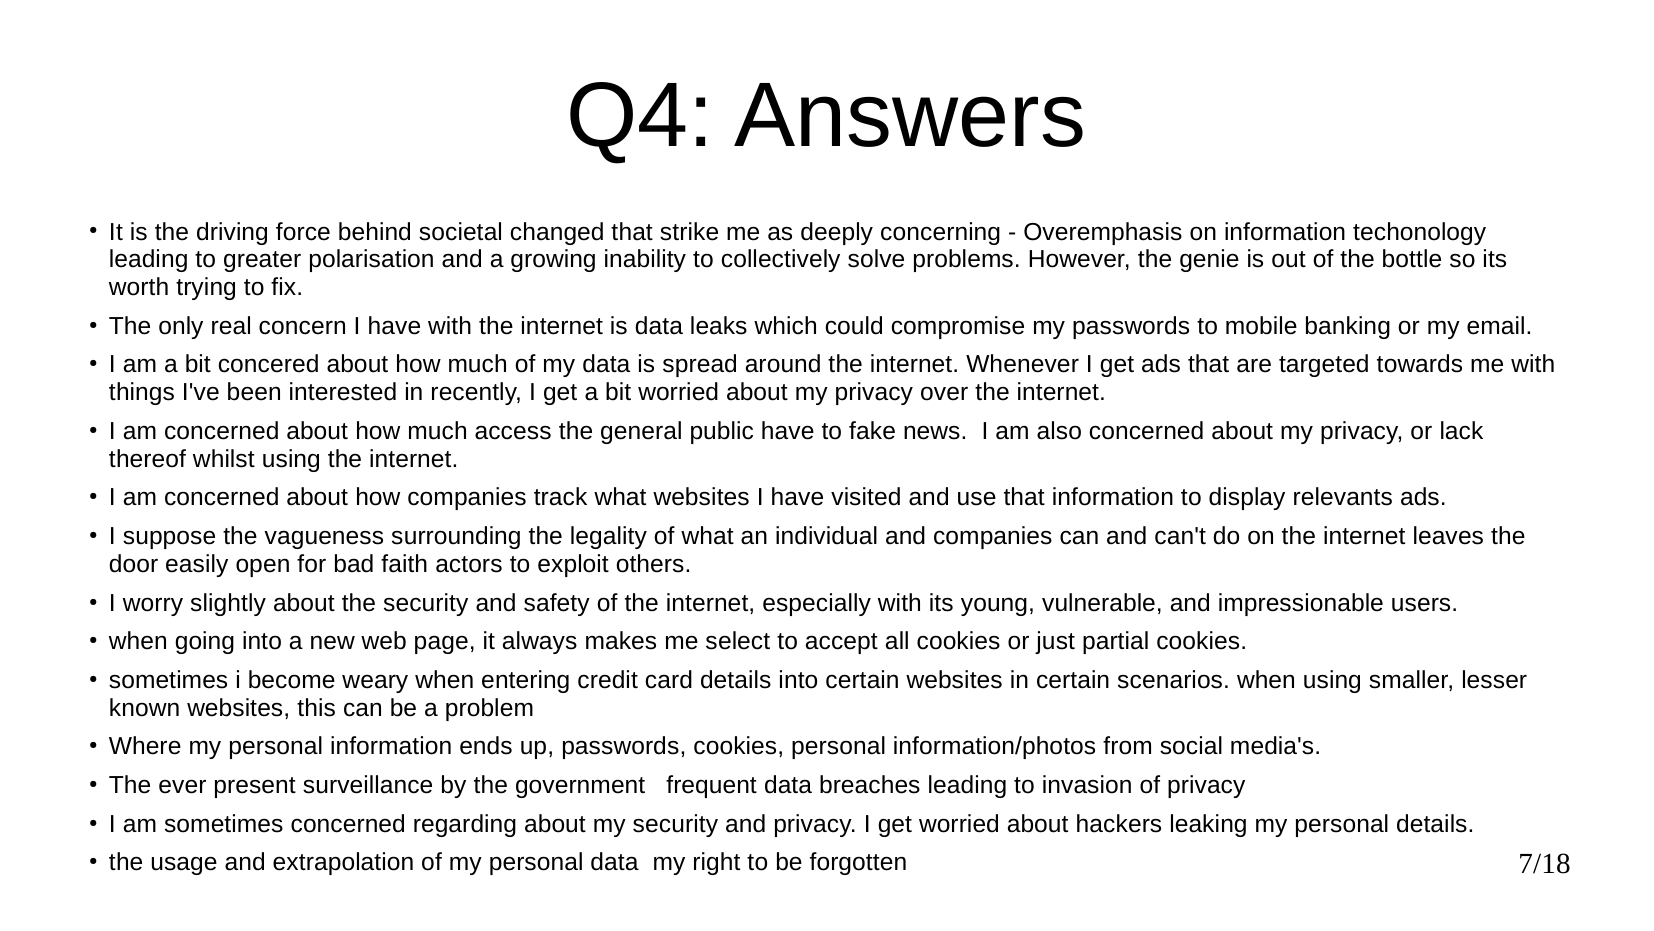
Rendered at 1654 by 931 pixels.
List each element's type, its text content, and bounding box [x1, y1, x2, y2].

list It is the driving force behind societal changed that strike me as deeply concerning - Overemphasis on information techonology leading to greater polarisation and a growing inability to collectively solve problems. However, the genie is out of the bottle so its worth trying to fix. The only real concern I have with the internet is data leaks which could compromise my passwords to mobile banking or my email. I am a bit concered about how much of my data is spread around the internet. Whenever I get ads that are targeted towards me with things I've been interested in recently, I get a bit worried about my privacy over the internet. I am concerned about how much access the general public have to fake news. I am also concerned about my privacy, or lack thereof whilst using the internet. I am concerned about how companies track what websites I have visited and use that information to display relevants ads. I suppose the vagueness surrounding the legality of what an individual and companies can and can't do on the internet leaves the door easily open for bad faith actors to exploit others. I worry slightly about the security and safety of the internet, especially with its young, vulnerable, and impressionable users. when going into a new web page, it always makes me select to accept all cookies or just partial cookies. sometimes i become weary when entering credit card details into certain websites in certain scenarios. when using smaller, lesser known websites, this can be a problem Where my personal information ends up, passwords, cookies, personal information/photos from social media's. The ever present surveillance by the government frequent data breaches leading to invasion of privacy I am sometimes concerned regarding about my security and privacy. I get worried about hackers leaking my personal details. the usage and extrapolation of my personal data my right to be forgotten [82, 217, 1571, 886]
title Q4: Answers [82, 37, 1571, 193]
